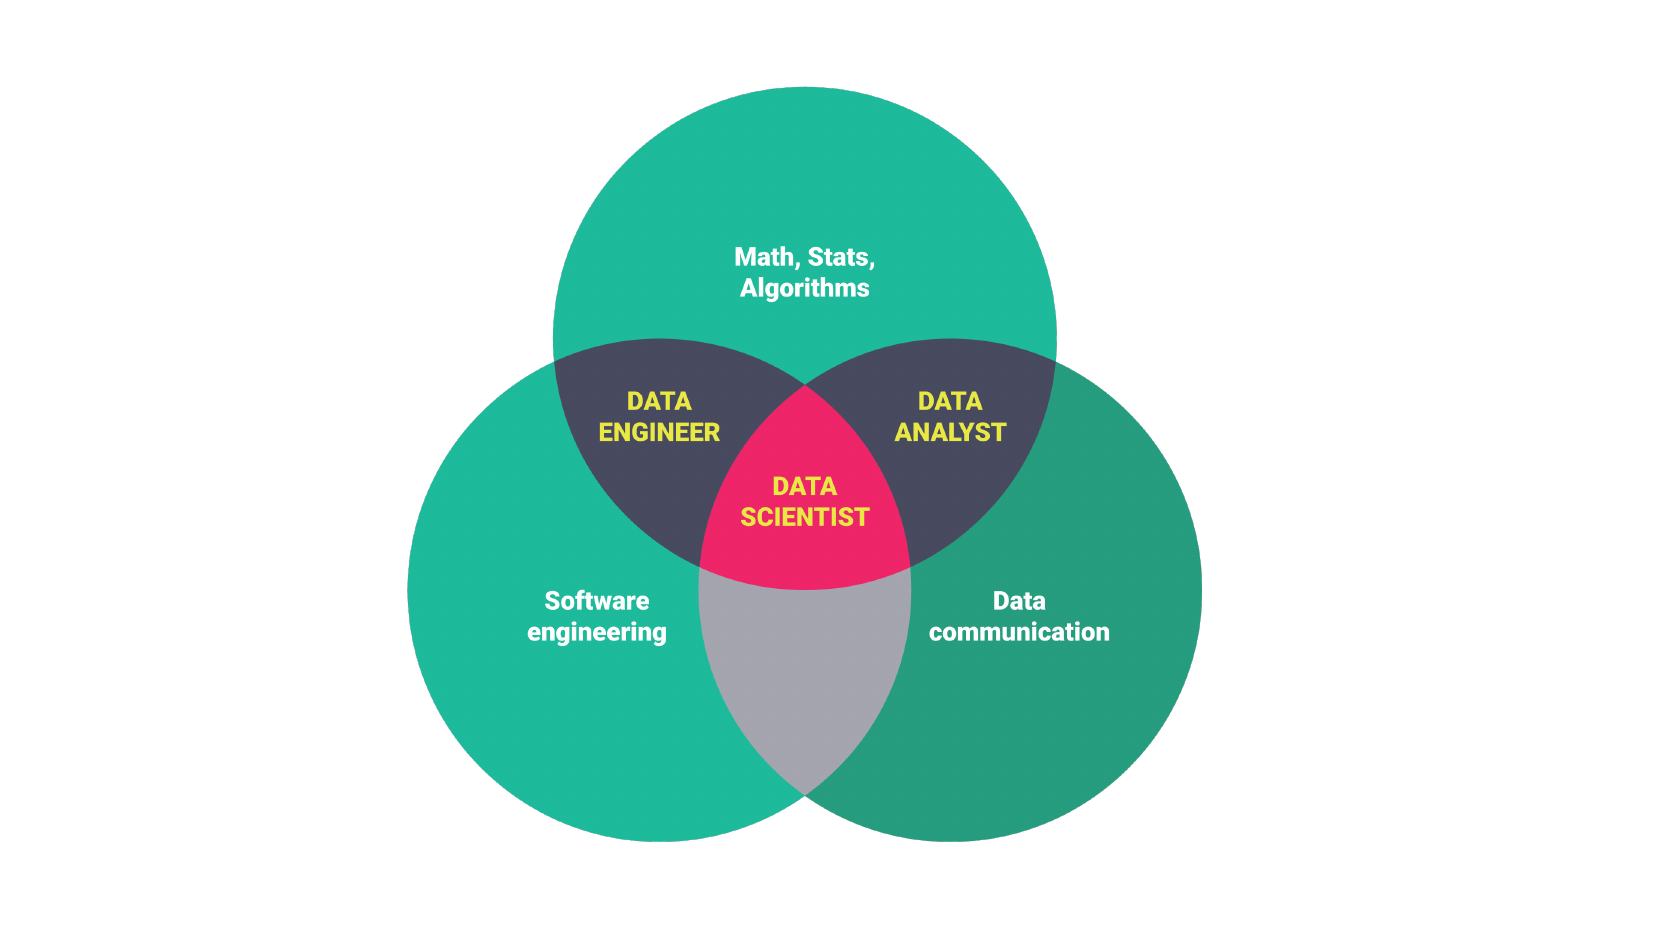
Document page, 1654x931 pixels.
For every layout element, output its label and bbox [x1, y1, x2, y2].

picture [407, 86, 1202, 842]
